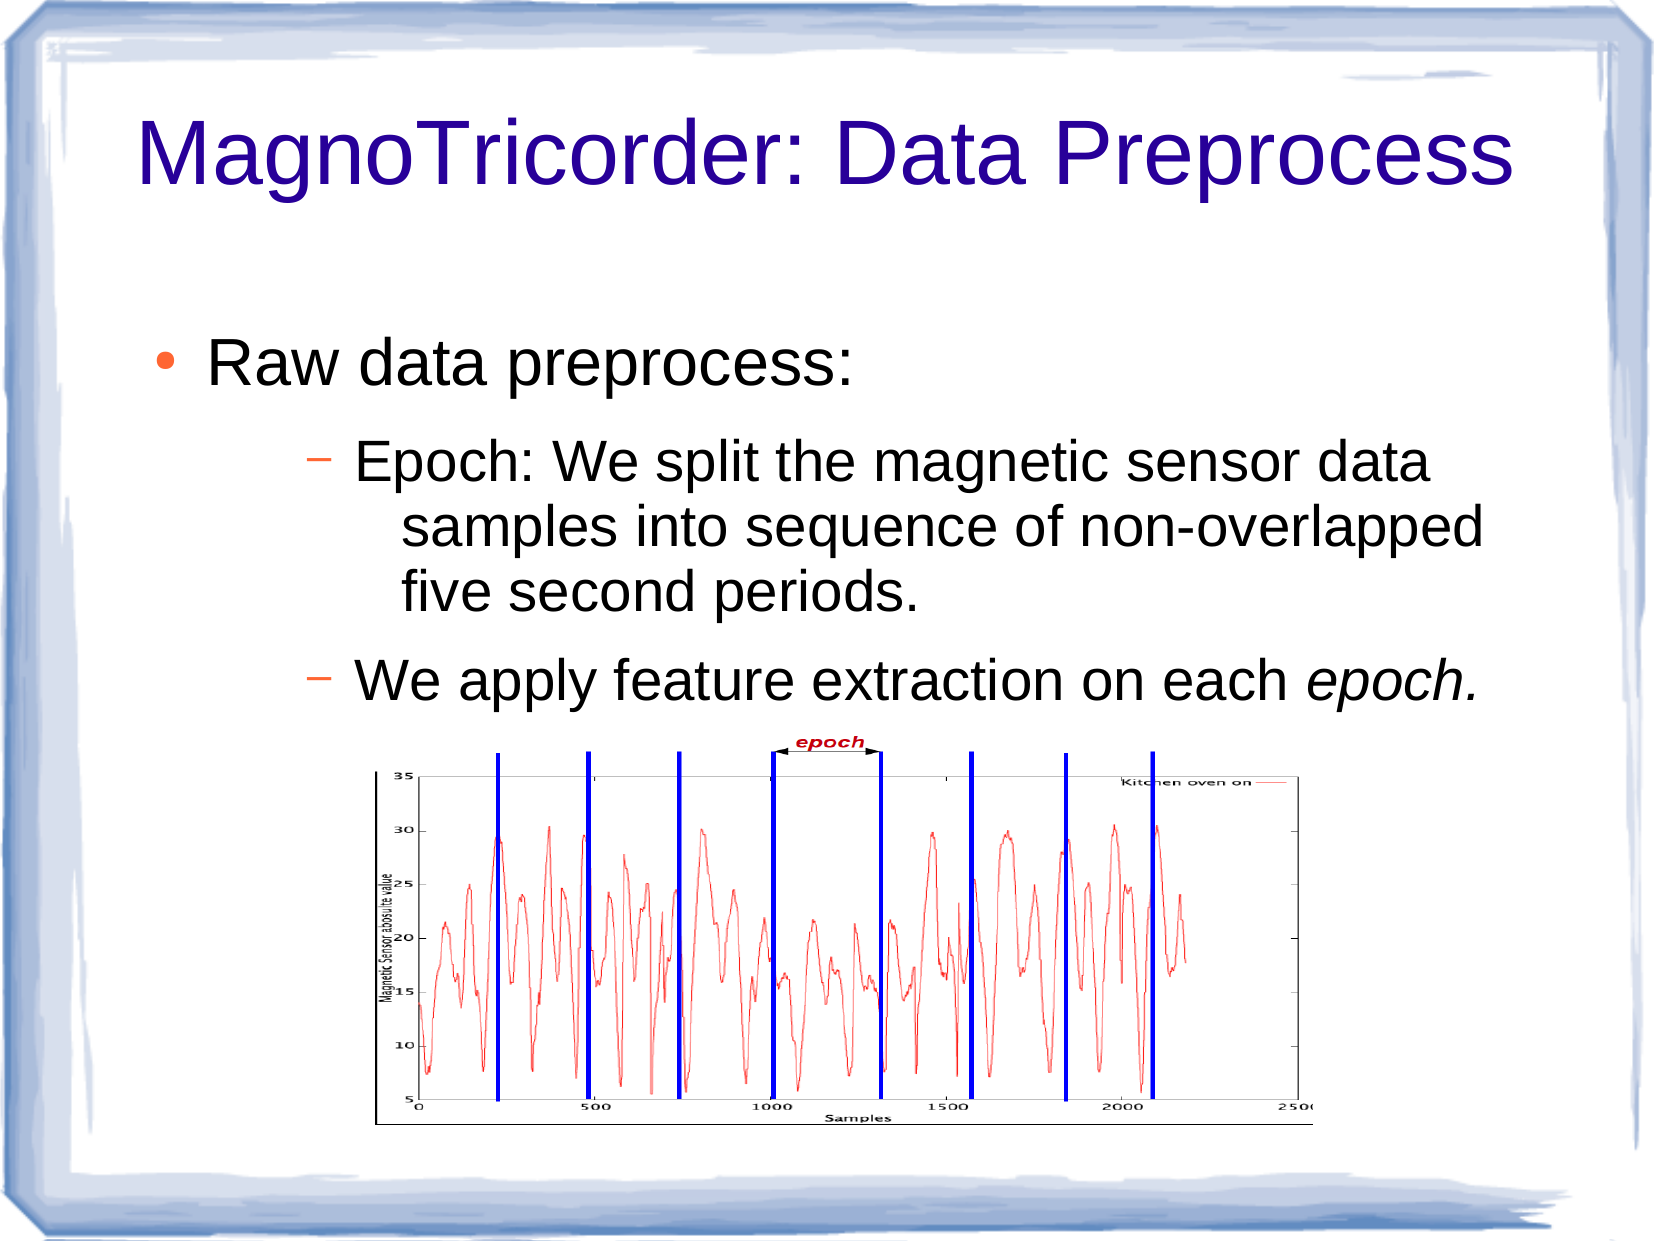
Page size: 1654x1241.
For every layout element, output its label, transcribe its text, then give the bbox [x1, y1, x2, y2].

title MagnoTricorder: Data Preprocess [82, 56, 1571, 250]
picture [0, 0, 1654, 1241]
list Raw data preprocess: Epoch: We split the magnetic sensor data samples into sequence of non-overlapped five second periods. We apply feature extraction on each epoch. [118, 324, 1571, 990]
